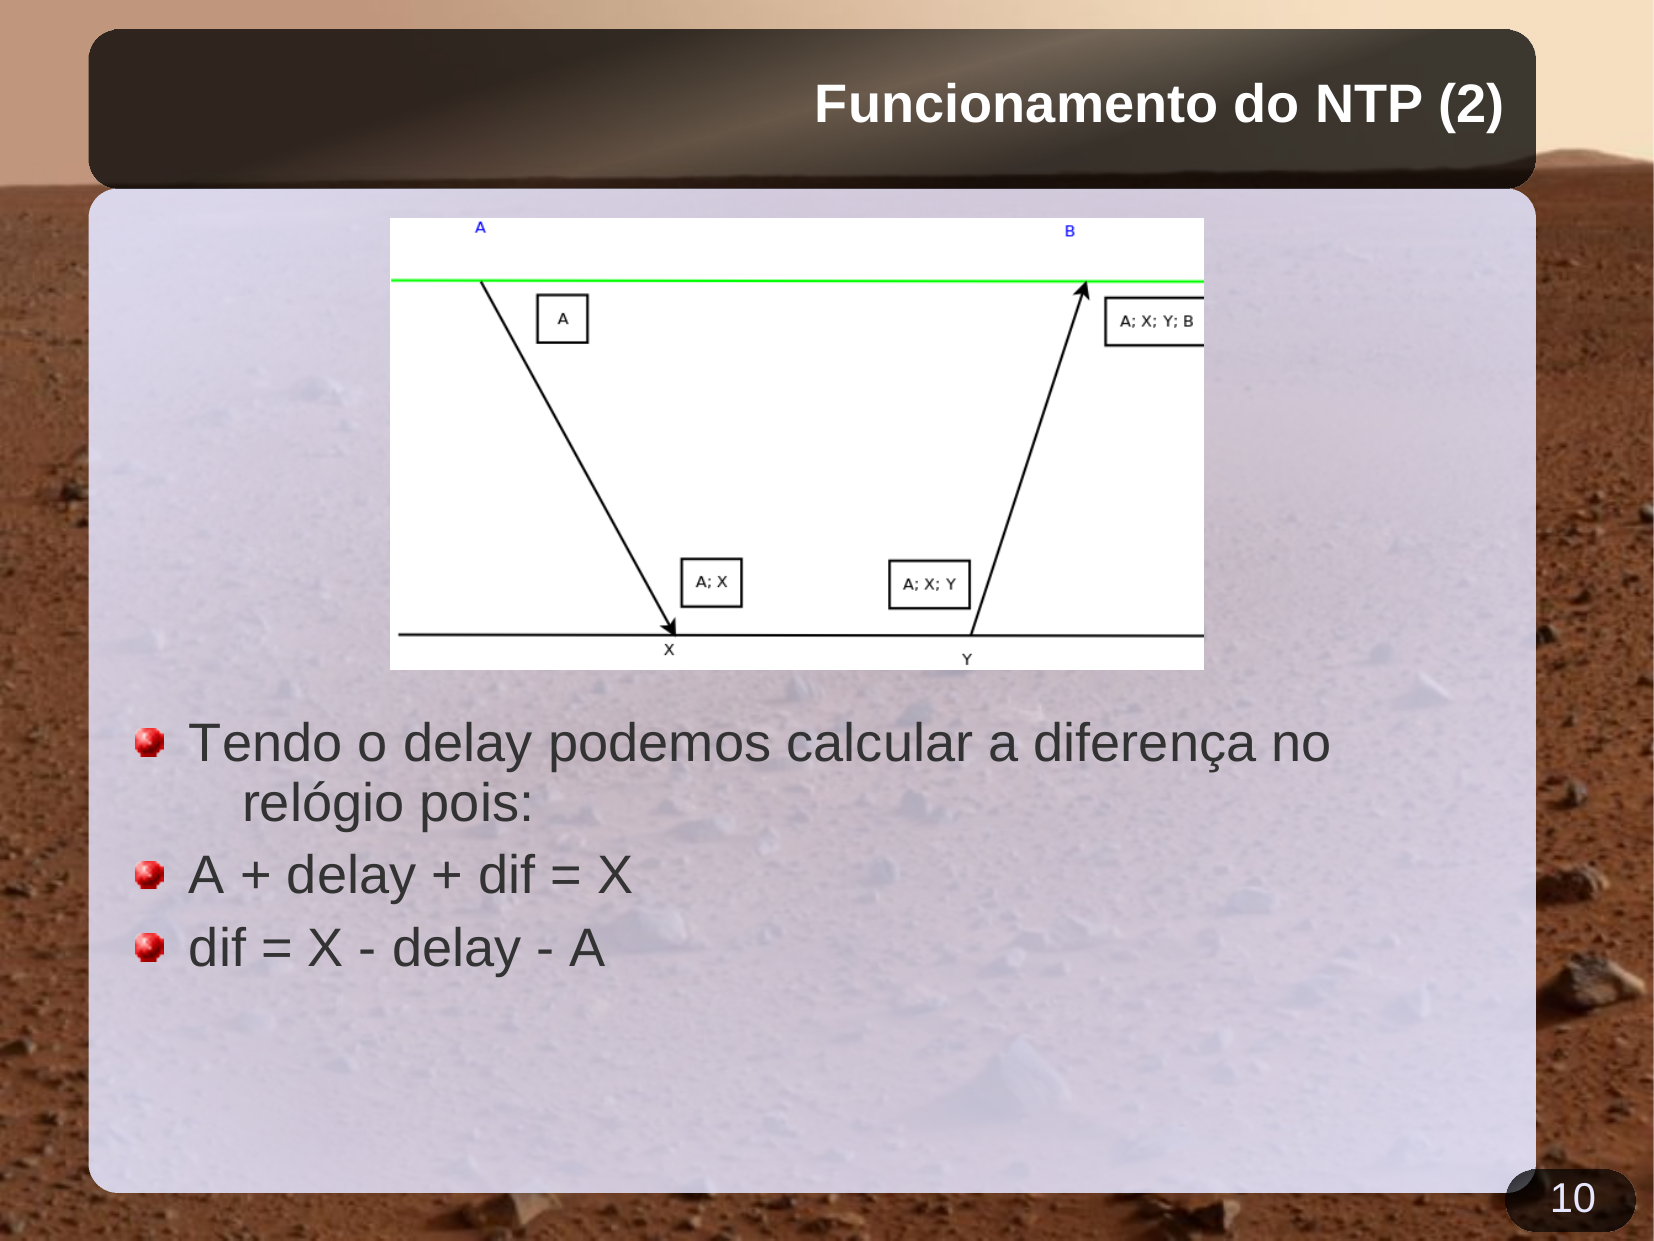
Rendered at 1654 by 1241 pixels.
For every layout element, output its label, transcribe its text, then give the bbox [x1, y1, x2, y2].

picture [0, 0, 1654, 1241]
title Funcionamento do NTP (2) [118, 59, 1506, 148]
list Tendo o delay podemos calcular a diferença no relógio pois: A + delay + dif = X dif = X - delay - A [118, 712, 1477, 1163]
